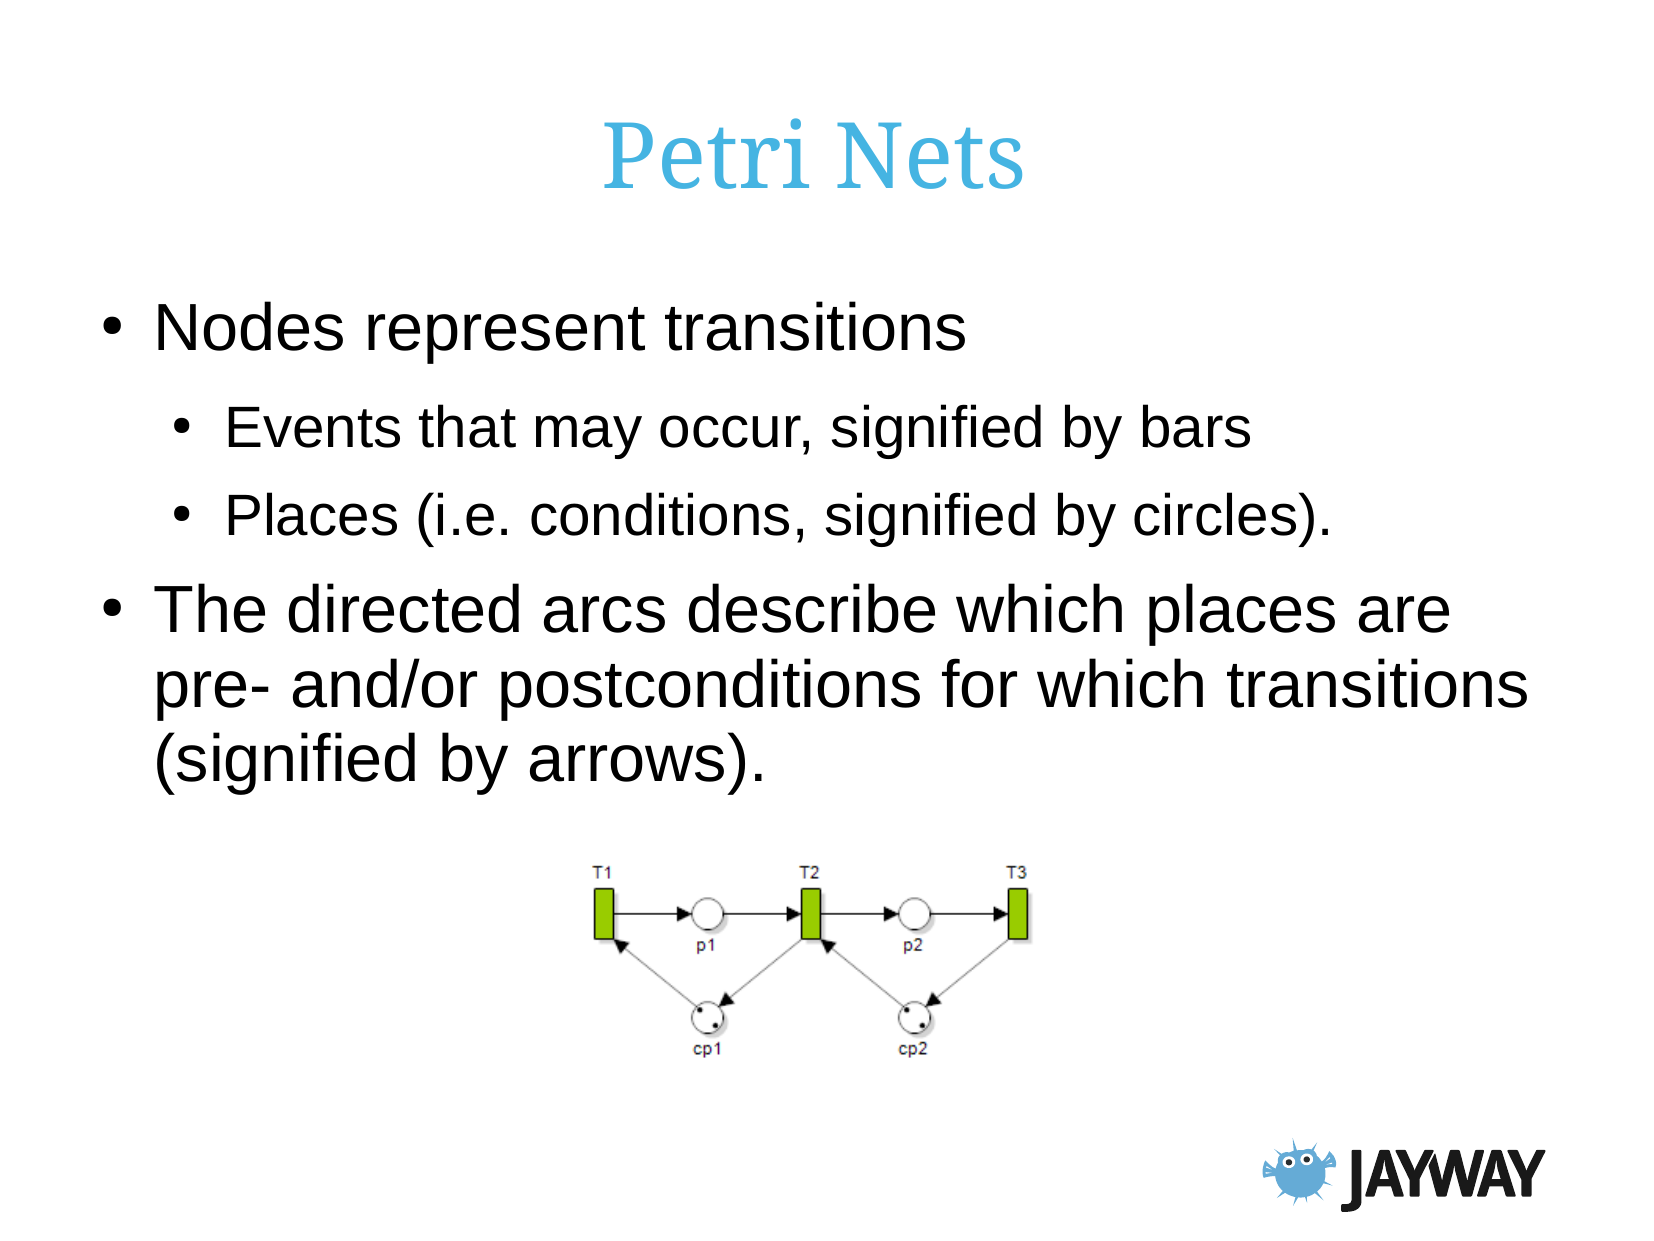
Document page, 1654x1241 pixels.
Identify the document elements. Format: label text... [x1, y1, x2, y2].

title Petri Nets [82, 56, 1571, 250]
list Nodes represent transitions Events that may occur, signified by bars Places (i.e. conditions, signified by circles). The directed arcs describe which places are pre- and/or postconditions for which transitions (signified by arrows). [82, 290, 1571, 1109]
picture [544, 838, 1077, 1083]
